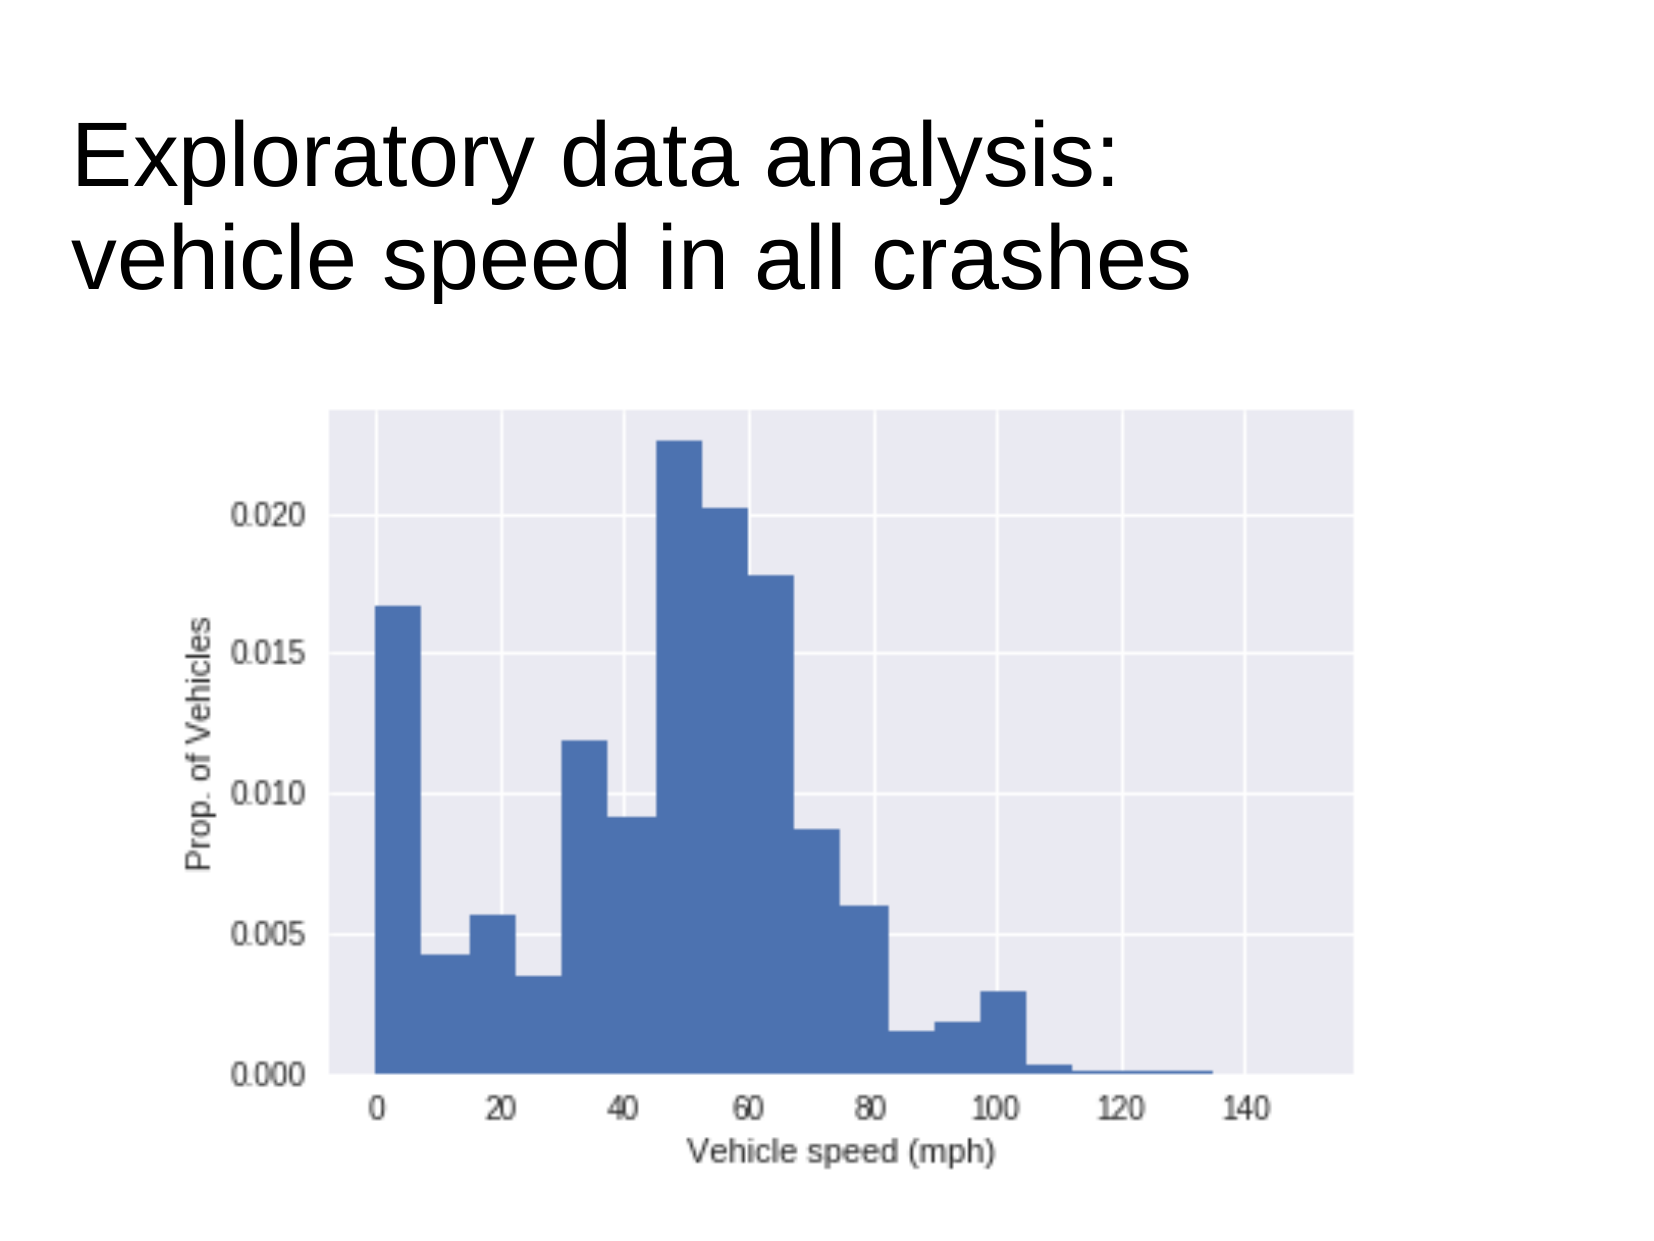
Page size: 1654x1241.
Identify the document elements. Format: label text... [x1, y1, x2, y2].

title Exploratory data analysis: vehicle speed in all crashes [71, 102, 1561, 310]
picture [165, 304, 1486, 1186]
